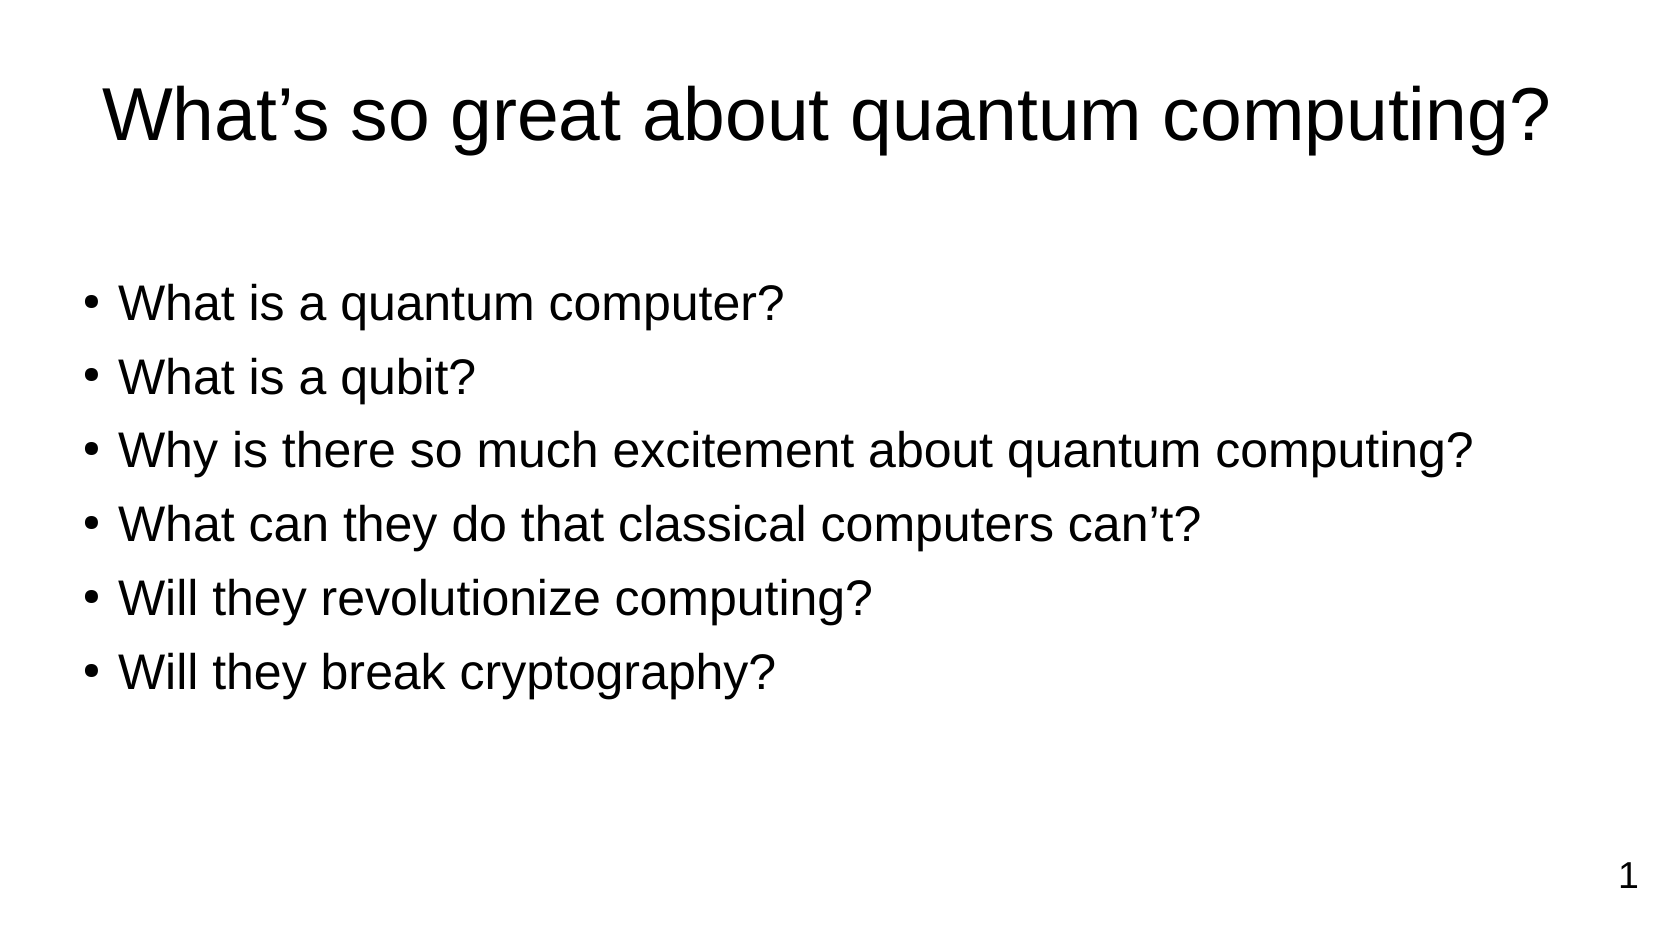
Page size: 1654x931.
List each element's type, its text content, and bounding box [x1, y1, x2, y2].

subtitle What is a quantum computer? What is a qubit? Why is there so much excitement about quantum computing? What can they do that classical computers can’t? Will they revolutionize computing? Will they break cryptography? [82, 217, 1571, 758]
title What’s so great about quantum computing? [82, 37, 1571, 193]
